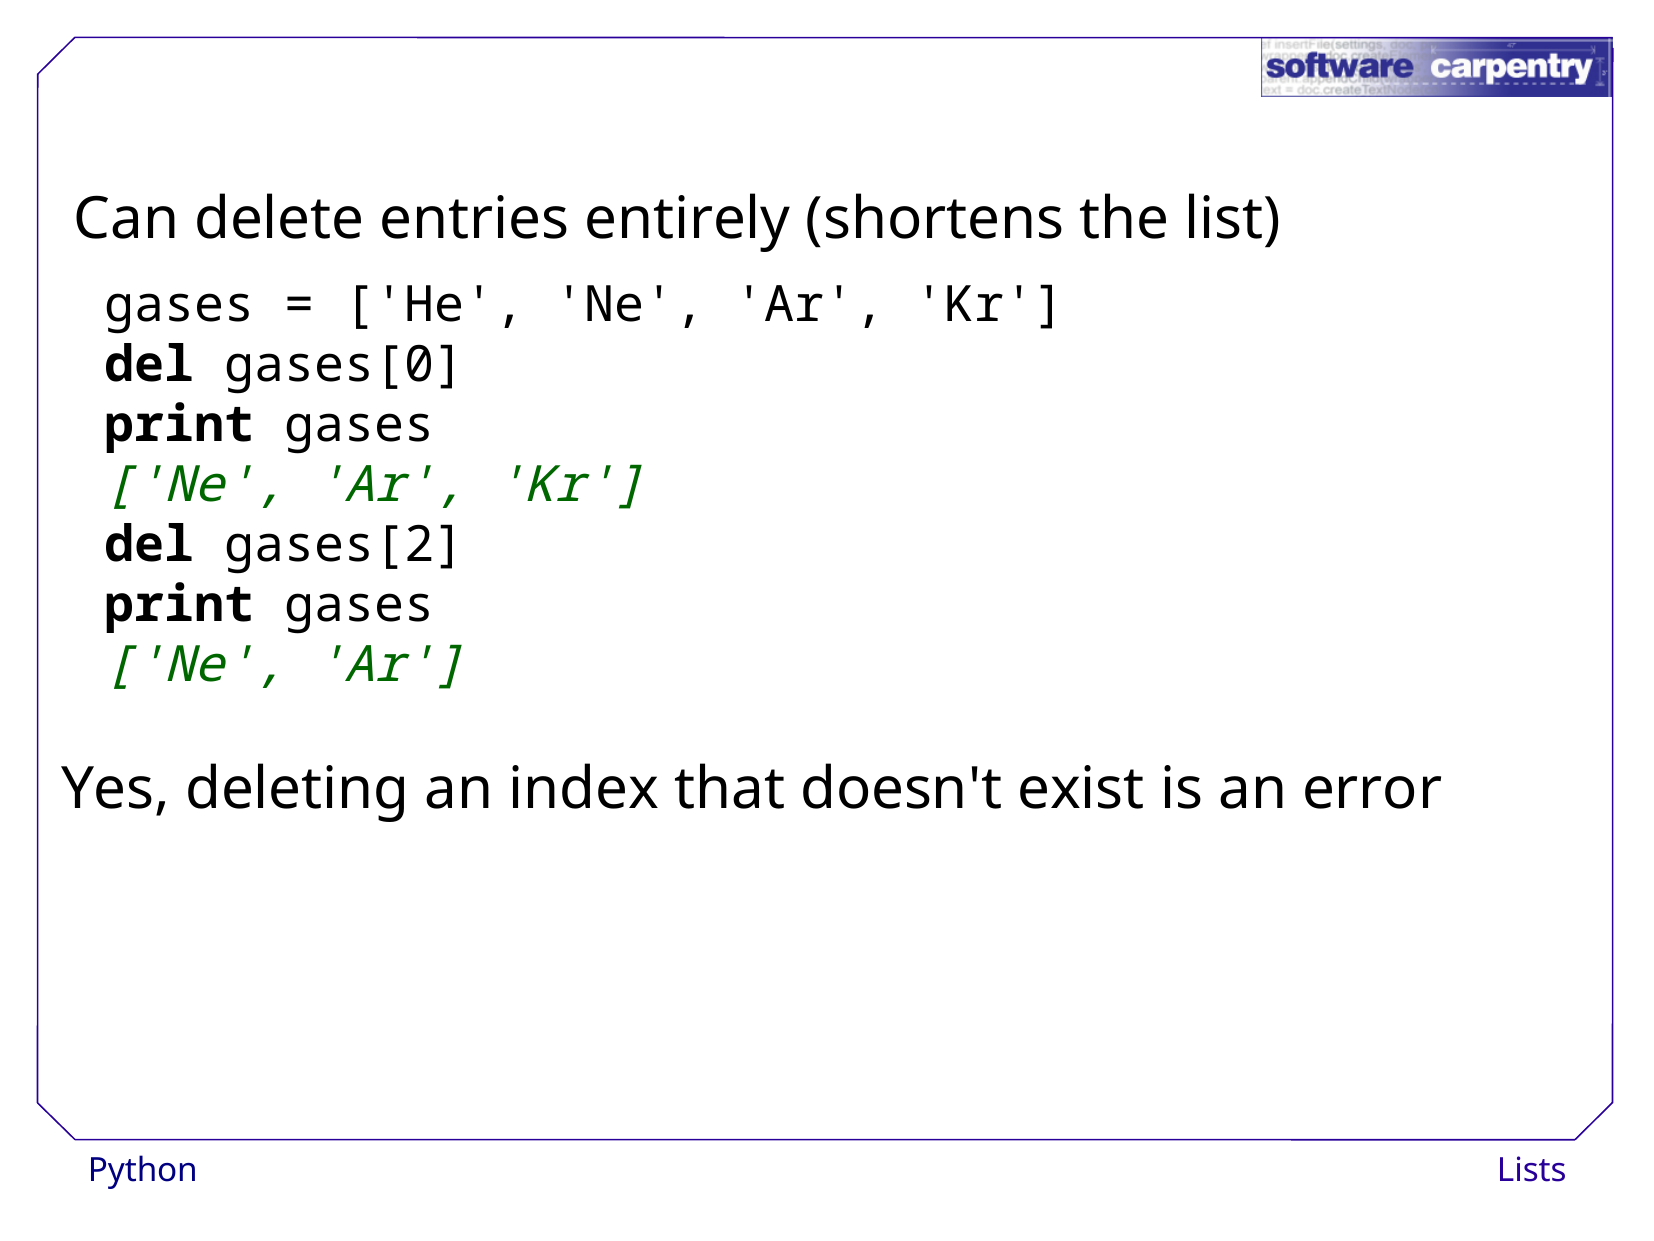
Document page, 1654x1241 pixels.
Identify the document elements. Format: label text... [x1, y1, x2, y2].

text_box gases = ['He', 'Ne', 'Ar', 'Kr'] del gases[0] print gases ['Ne', 'Ar', 'Kr'] del gases[2] print gases ['Ne', 'Ar'] [89, 263, 1512, 707]
text_box Yes, deleting an index that doesn't exist is an error [46, 707, 1608, 828]
picture [1261, 39, 1613, 97]
text_box Can delete entries entirely (shortens the list) [58, 138, 1447, 259]
